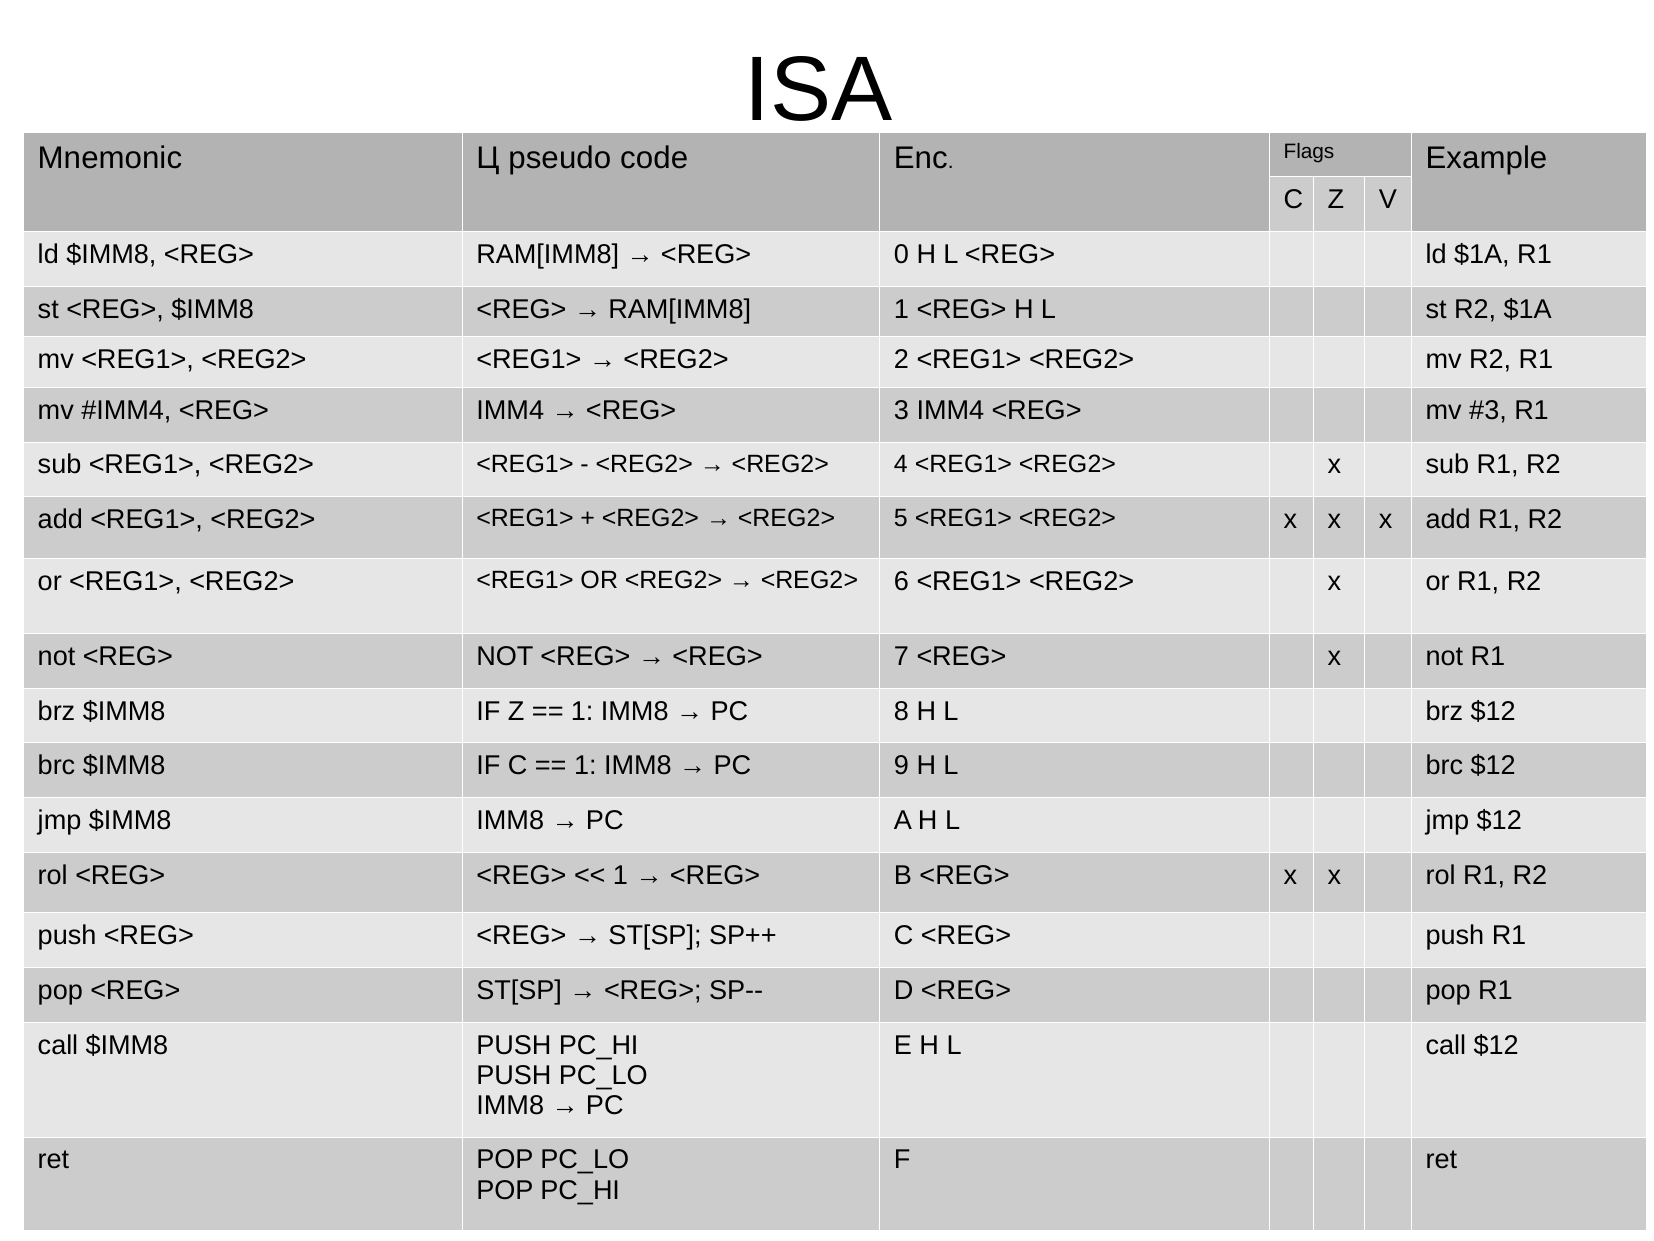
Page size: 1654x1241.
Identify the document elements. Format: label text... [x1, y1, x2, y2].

table_cell <REG> → ST[SP]; SP++ [463, 913, 879, 967]
table_cell or R1, R2 [1412, 559, 1646, 633]
table_cell x [1314, 853, 1364, 912]
table_cell x [1270, 497, 1313, 558]
table_cell [1365, 337, 1411, 387]
table_cell [1314, 743, 1364, 797]
table_header Enc. [880, 133, 1269, 231]
table_header Flags [1270, 133, 1411, 176]
table_cell [1270, 559, 1313, 633]
table_cell [1314, 287, 1364, 336]
table_cell V [1365, 177, 1411, 231]
table_cell x [1314, 497, 1364, 558]
table_cell [1270, 634, 1313, 688]
table_cell [1270, 443, 1313, 496]
table_cell <REG1> + <REG2> → <REG2> [463, 497, 879, 558]
table_cell x [1314, 443, 1364, 496]
table_cell [1365, 913, 1411, 967]
table_cell Z [1314, 177, 1364, 231]
table_cell [1314, 968, 1364, 1022]
table_cell 3 IMM4 <REG> [880, 388, 1269, 442]
table_cell [1270, 1023, 1313, 1137]
title ISA [75, 0, 1564, 132]
table_cell pop <REG> [24, 968, 462, 1022]
table_cell mv R2, R1 [1412, 337, 1646, 387]
table_cell B <REG> [880, 853, 1269, 912]
table_cell [1270, 232, 1313, 286]
table_cell [1314, 232, 1364, 286]
table_cell C <REG> [880, 913, 1269, 967]
table_cell [1270, 689, 1313, 742]
table_cell PUSH PC_HI PUSH PC_LO IMM8 → PC [463, 1023, 879, 1137]
table_cell [1365, 1138, 1411, 1230]
table_cell POP PC_LO POP PC_HI [463, 1138, 879, 1230]
table_cell <REG1> → <REG2> [463, 337, 879, 387]
table_cell [1270, 798, 1313, 852]
table_cell brz $12 [1412, 689, 1646, 742]
table_cell 7 <REG> [880, 634, 1269, 688]
table_cell add <REG1>, <REG2> [24, 497, 462, 558]
table_cell x [1365, 497, 1411, 558]
table_cell [1314, 1023, 1364, 1137]
table_cell push <REG> [24, 913, 462, 967]
table_cell call $IMM8 [24, 1023, 462, 1137]
table_cell ret [1412, 1138, 1646, 1230]
table_cell mv <REG1>, <REG2> [24, 337, 462, 387]
table_cell [1365, 232, 1411, 286]
table_cell F [880, 1138, 1269, 1230]
table_cell [1270, 913, 1313, 967]
table_cell [1365, 743, 1411, 797]
table_cell [1314, 1138, 1364, 1230]
table_cell 2 <REG1> <REG2> [880, 337, 1269, 387]
table_cell not <REG> [24, 634, 462, 688]
table_cell [1270, 968, 1313, 1022]
table_cell ld $IMM8, <REG> [24, 232, 462, 286]
table_cell [1365, 968, 1411, 1022]
table_cell st R2, $1A [1412, 287, 1646, 336]
table_cell 5 <REG1> <REG2> [880, 497, 1269, 558]
table_cell [1270, 388, 1313, 442]
table_cell [1365, 798, 1411, 852]
table_cell call $12 [1412, 1023, 1646, 1137]
table_cell NOT <REG> → <REG> [463, 634, 879, 688]
table_cell 6 <REG1> <REG2> [880, 559, 1269, 633]
table_cell or <REG1>, <REG2> [24, 559, 462, 633]
table_cell 8 H L [880, 689, 1269, 742]
table_cell push R1 [1412, 913, 1646, 967]
table_header Ц pseudo code [463, 133, 879, 231]
table_cell x [1314, 559, 1364, 633]
table_cell [1270, 743, 1313, 797]
table_cell brc $12 [1412, 743, 1646, 797]
table_cell sub R1, R2 [1412, 443, 1646, 496]
table_cell [1270, 287, 1313, 336]
table_cell 9 H L [880, 743, 1269, 797]
table_cell x [1270, 853, 1313, 912]
table_cell jmp $12 [1412, 798, 1646, 852]
table_header Mnemonic [24, 133, 462, 231]
table_cell [1314, 388, 1364, 442]
table_cell D <REG> [880, 968, 1269, 1022]
table_cell C [1270, 177, 1313, 231]
table_cell [1365, 287, 1411, 336]
table_cell 4 <REG1> <REG2> [880, 443, 1269, 496]
table_cell A H L [880, 798, 1269, 852]
table_cell ST[SP] → <REG>; SP-- [463, 968, 879, 1022]
table_cell sub <REG1>, <REG2> [24, 443, 462, 496]
table_cell [1314, 337, 1364, 387]
table_cell IMM8 → PC [463, 798, 879, 852]
table_cell <REG> → RAM[IMM8] [463, 287, 879, 336]
table_cell <REG1> - <REG2> → <REG2> [463, 443, 879, 496]
table_cell x [1314, 634, 1364, 688]
table_cell 1 <REG> H L [880, 287, 1269, 336]
table_cell brc $IMM8 [24, 743, 462, 797]
table_cell [1365, 1023, 1411, 1137]
table_cell [1365, 853, 1411, 912]
table_cell [1314, 689, 1364, 742]
table_cell IF C == 1: IMM8 → PC [463, 743, 879, 797]
table_cell <REG1> OR <REG2> → <REG2> [463, 559, 879, 633]
table_cell IF Z == 1: IMM8 → PC [463, 689, 879, 742]
table_cell [1314, 913, 1364, 967]
table_cell 0 H L <REG> [880, 232, 1269, 286]
table_cell [1365, 689, 1411, 742]
table_cell [1365, 443, 1411, 496]
table_cell [1270, 337, 1313, 387]
table_cell [1365, 388, 1411, 442]
table_cell rol R1, R2 [1412, 853, 1646, 912]
table_cell st <REG>, $IMM8 [24, 287, 462, 336]
table_cell rol <REG> [24, 853, 462, 912]
table_cell not R1 [1412, 634, 1646, 688]
table_cell brz $IMM8 [24, 689, 462, 742]
table_cell add R1, R2 [1412, 497, 1646, 558]
table_cell ret [24, 1138, 462, 1230]
table_cell E H L [880, 1023, 1269, 1137]
table_header Example [1412, 133, 1646, 231]
table_cell RAM[IMM8] → <REG> [463, 232, 879, 286]
table_cell [1365, 559, 1411, 633]
table_cell <REG> << 1 → <REG> [463, 853, 879, 912]
table_cell [1365, 634, 1411, 688]
table_cell [1270, 1138, 1313, 1230]
table_cell mv #3, R1 [1412, 388, 1646, 442]
table_cell pop R1 [1412, 968, 1646, 1022]
table_cell [1314, 798, 1364, 852]
table_cell mv #IMM4, <REG> [24, 388, 462, 442]
table_cell IMM4 → <REG> [463, 388, 879, 442]
table_cell jmp $IMM8 [24, 798, 462, 852]
table_cell ld $1A, R1 [1412, 232, 1646, 286]
